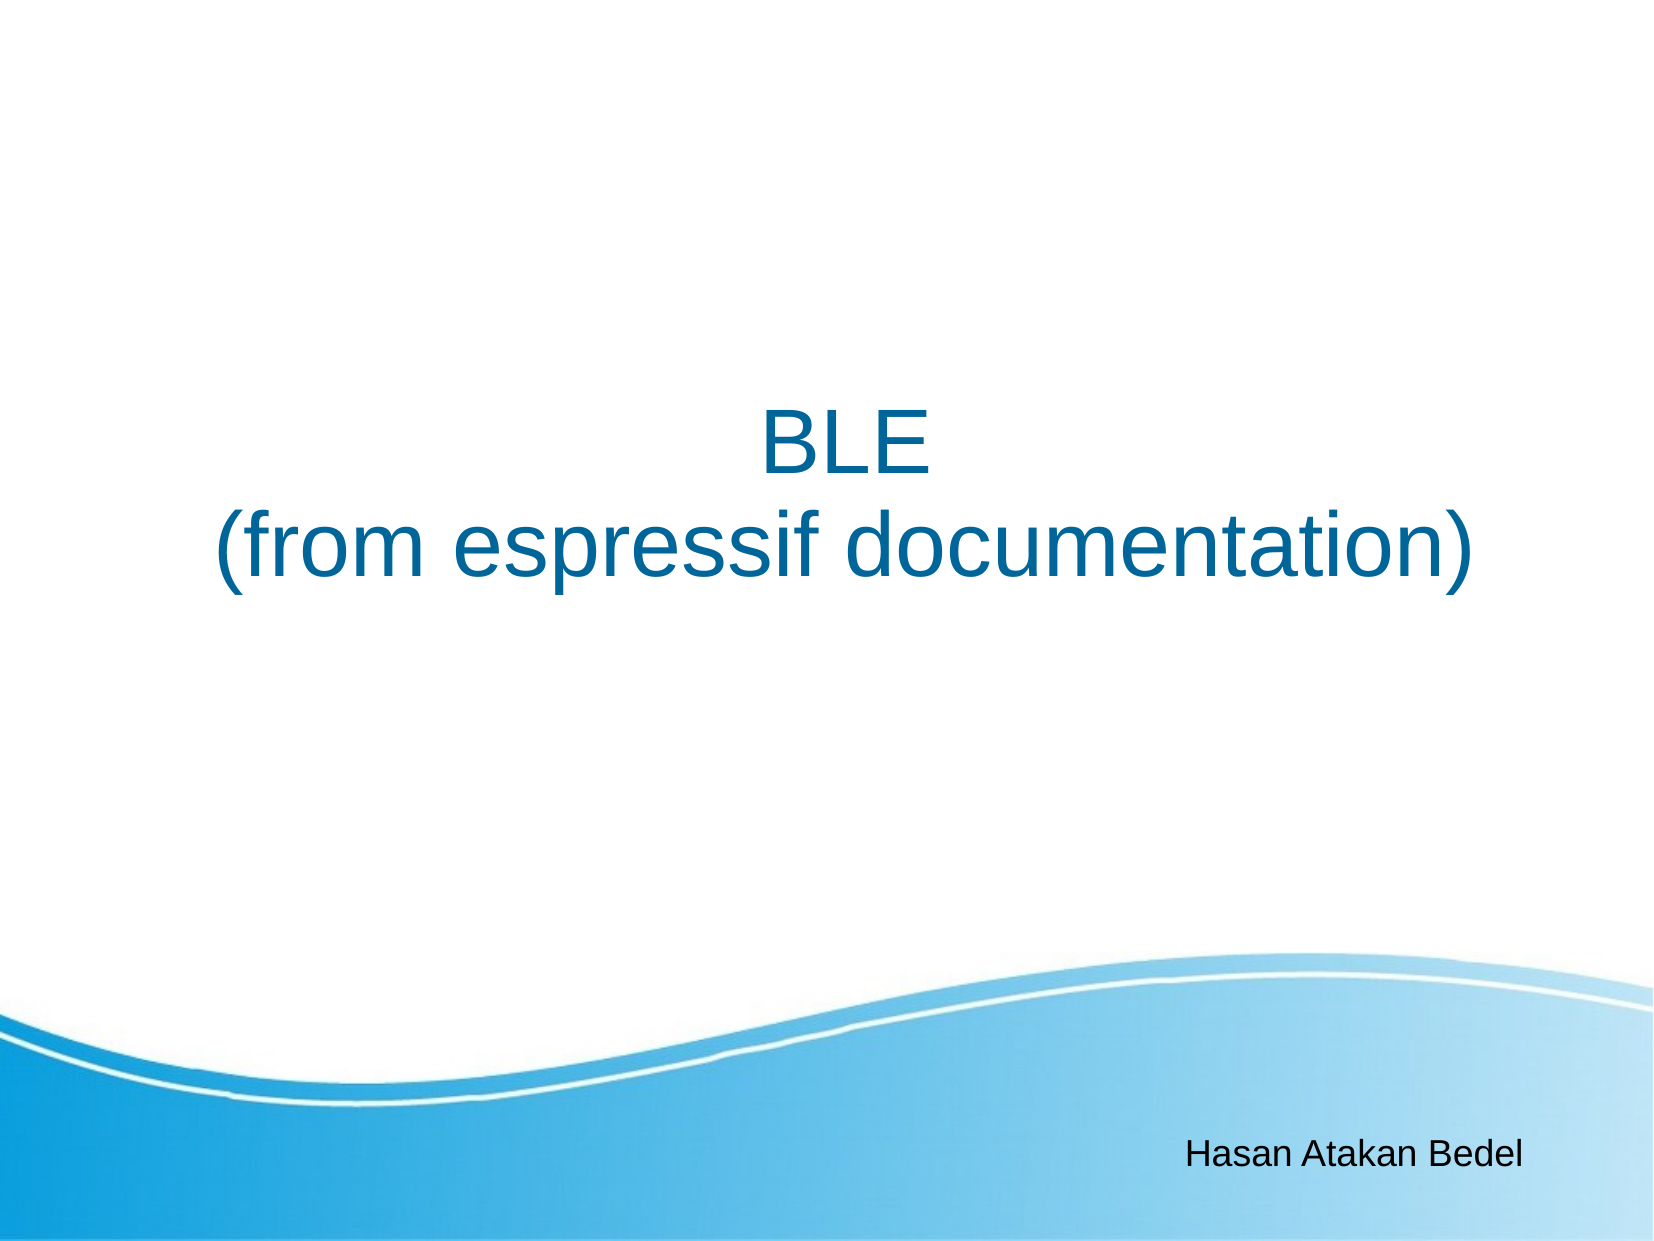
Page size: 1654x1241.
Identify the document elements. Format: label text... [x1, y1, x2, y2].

picture [0, 952, 1654, 1241]
title BLE (from espressif documentation) [101, 390, 1591, 598]
text_box Hasan Atakan Bedel [1170, 1125, 1539, 1182]
